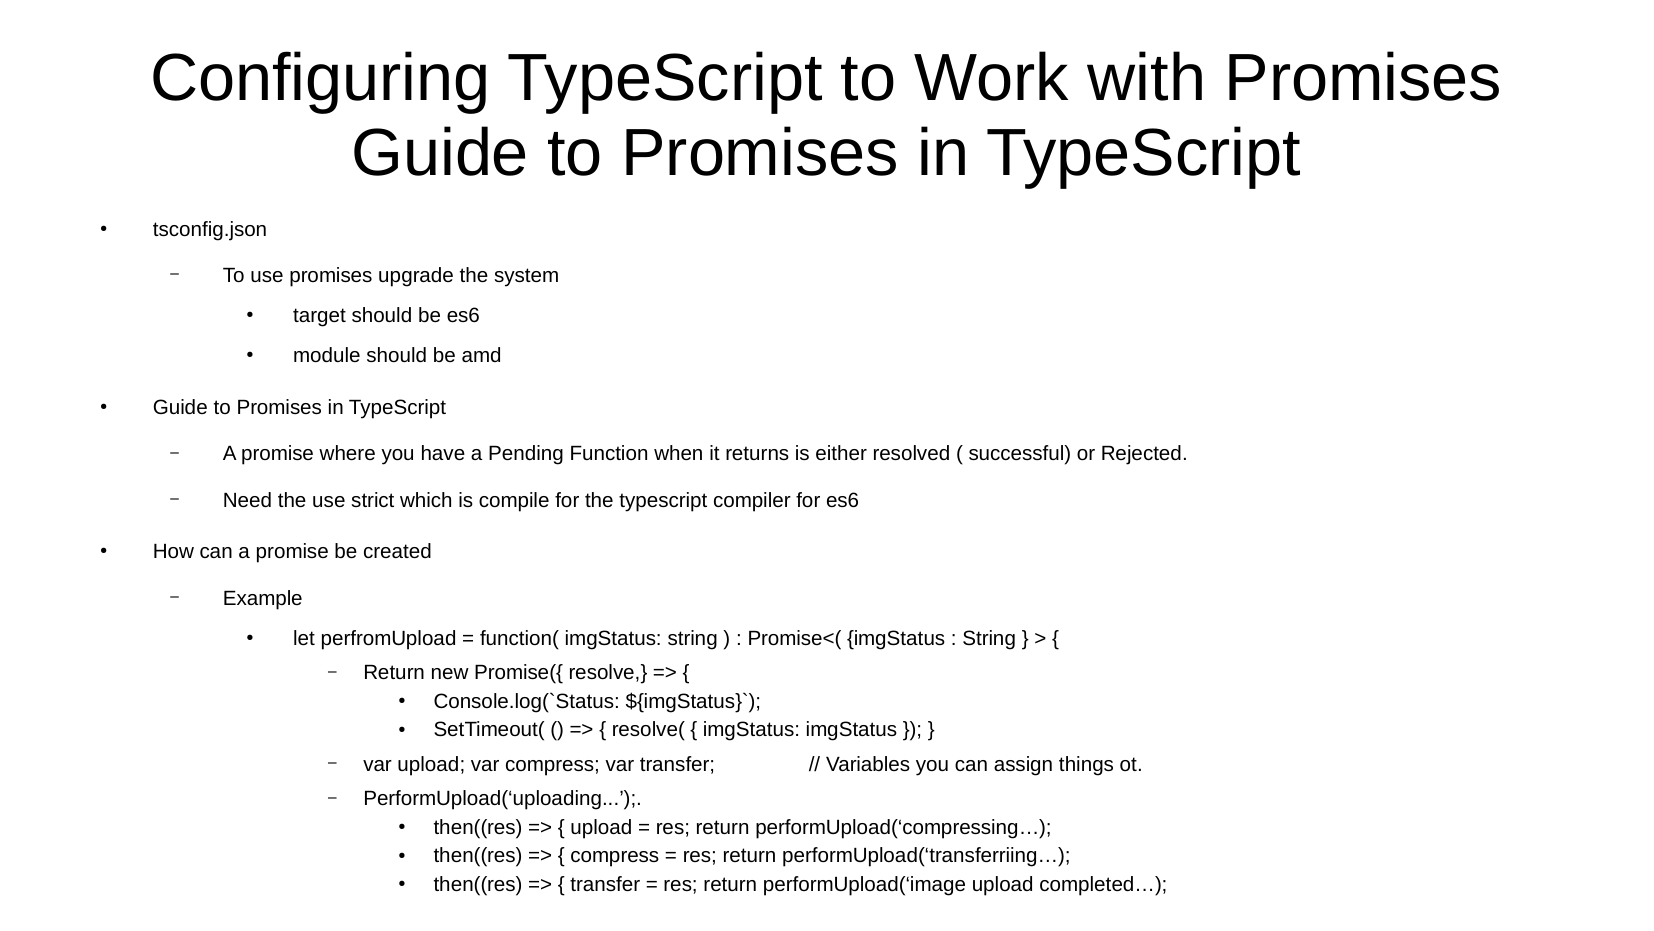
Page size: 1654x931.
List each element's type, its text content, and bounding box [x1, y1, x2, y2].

title Configuring TypeScript to Work with Promises Guide to Promises in TypeScript [82, 37, 1571, 193]
list tsconfig.json To use promises upgrade the system target should be es6 module should be amd Guide to Promises in TypeScript A promise where you have a Pending Function when it returns is either resolved ( successful) or Rejected. Need the use strict which is compile for the typescript compiler for es6 How can a promise be created Example let perfromUpload = function( imgStatus: string ) : Promise<( {imgStatus : String } > { Return new Promise({ resolve,} => { Console.log(`Status: ${imgStatus}`); SetTimeout( () => { resolve( { imgStatus: imgStatus }); } var upload; var compress; var transfer; // Variables you can assign things ot. PerformUpload(‘uploading...’);. then((res) => { upload = res; return performUpload(‘compressing…); then((res) => { compress = res; return performUpload(‘transferriing…); then((res) => { transfer = res; return performUpload(‘image upload completed…); [82, 217, 1576, 901]
